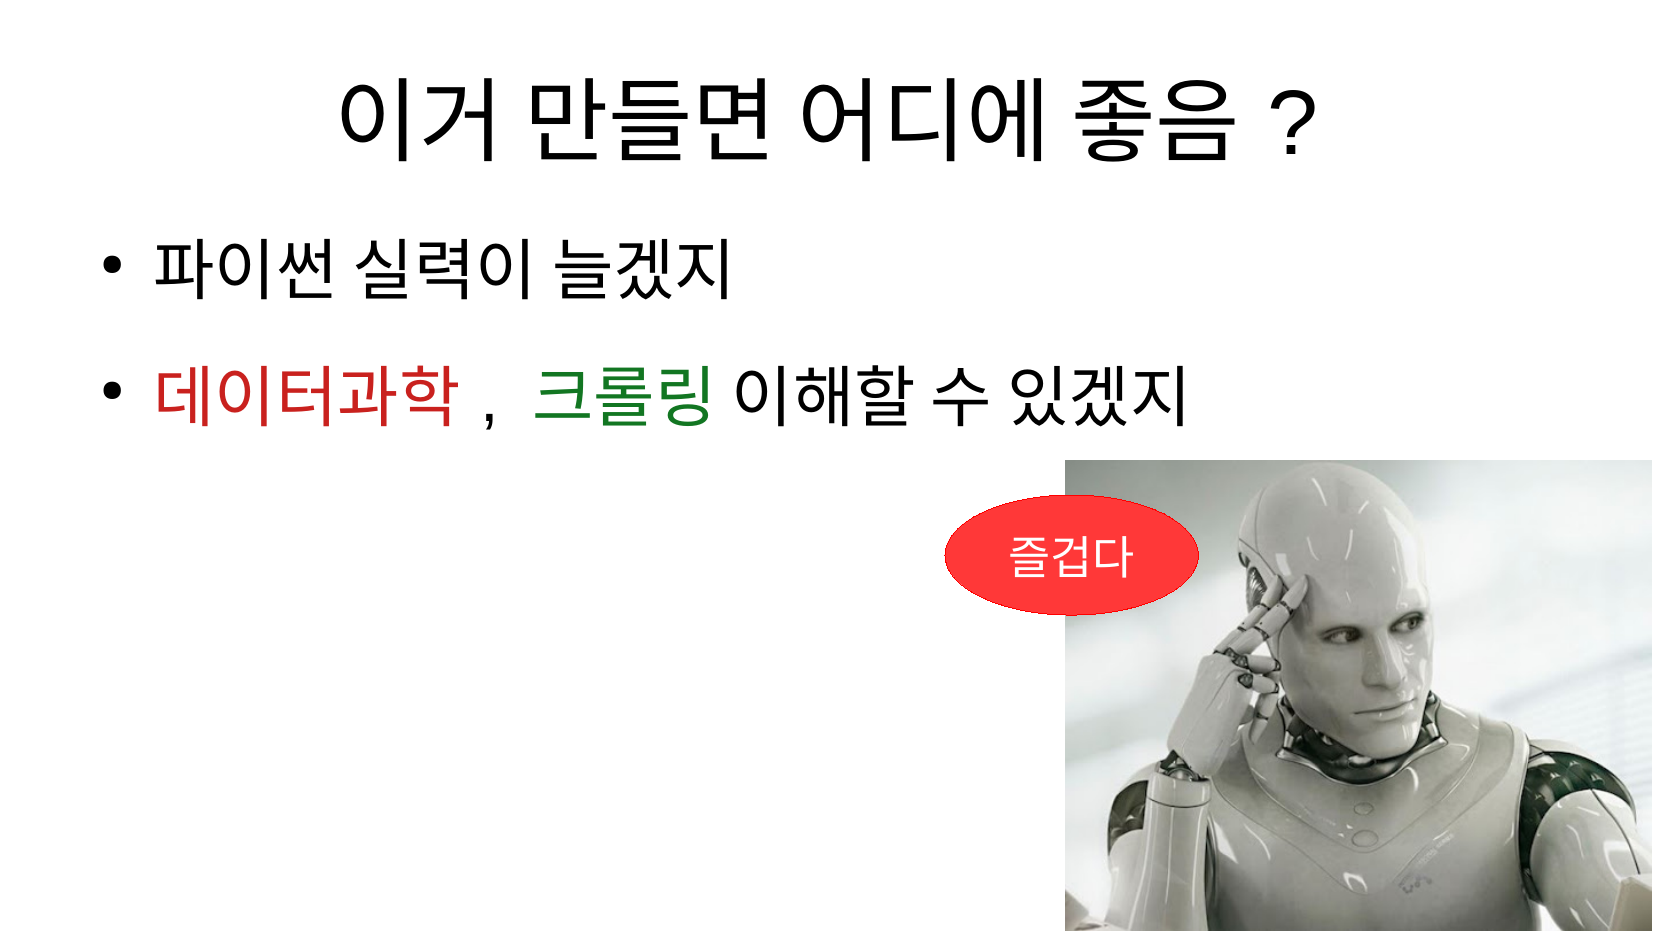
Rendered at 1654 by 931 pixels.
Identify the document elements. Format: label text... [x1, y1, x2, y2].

title 이거 만들면 어디에 좋음? [82, 37, 1571, 193]
picture [1065, 460, 1652, 931]
list 파이썬 실력이 늘겠지 데이터과학, 크롤링 이해할 수 있겠지 [82, 217, 1571, 758]
text_box 즐겁다 [944, 495, 1199, 616]
